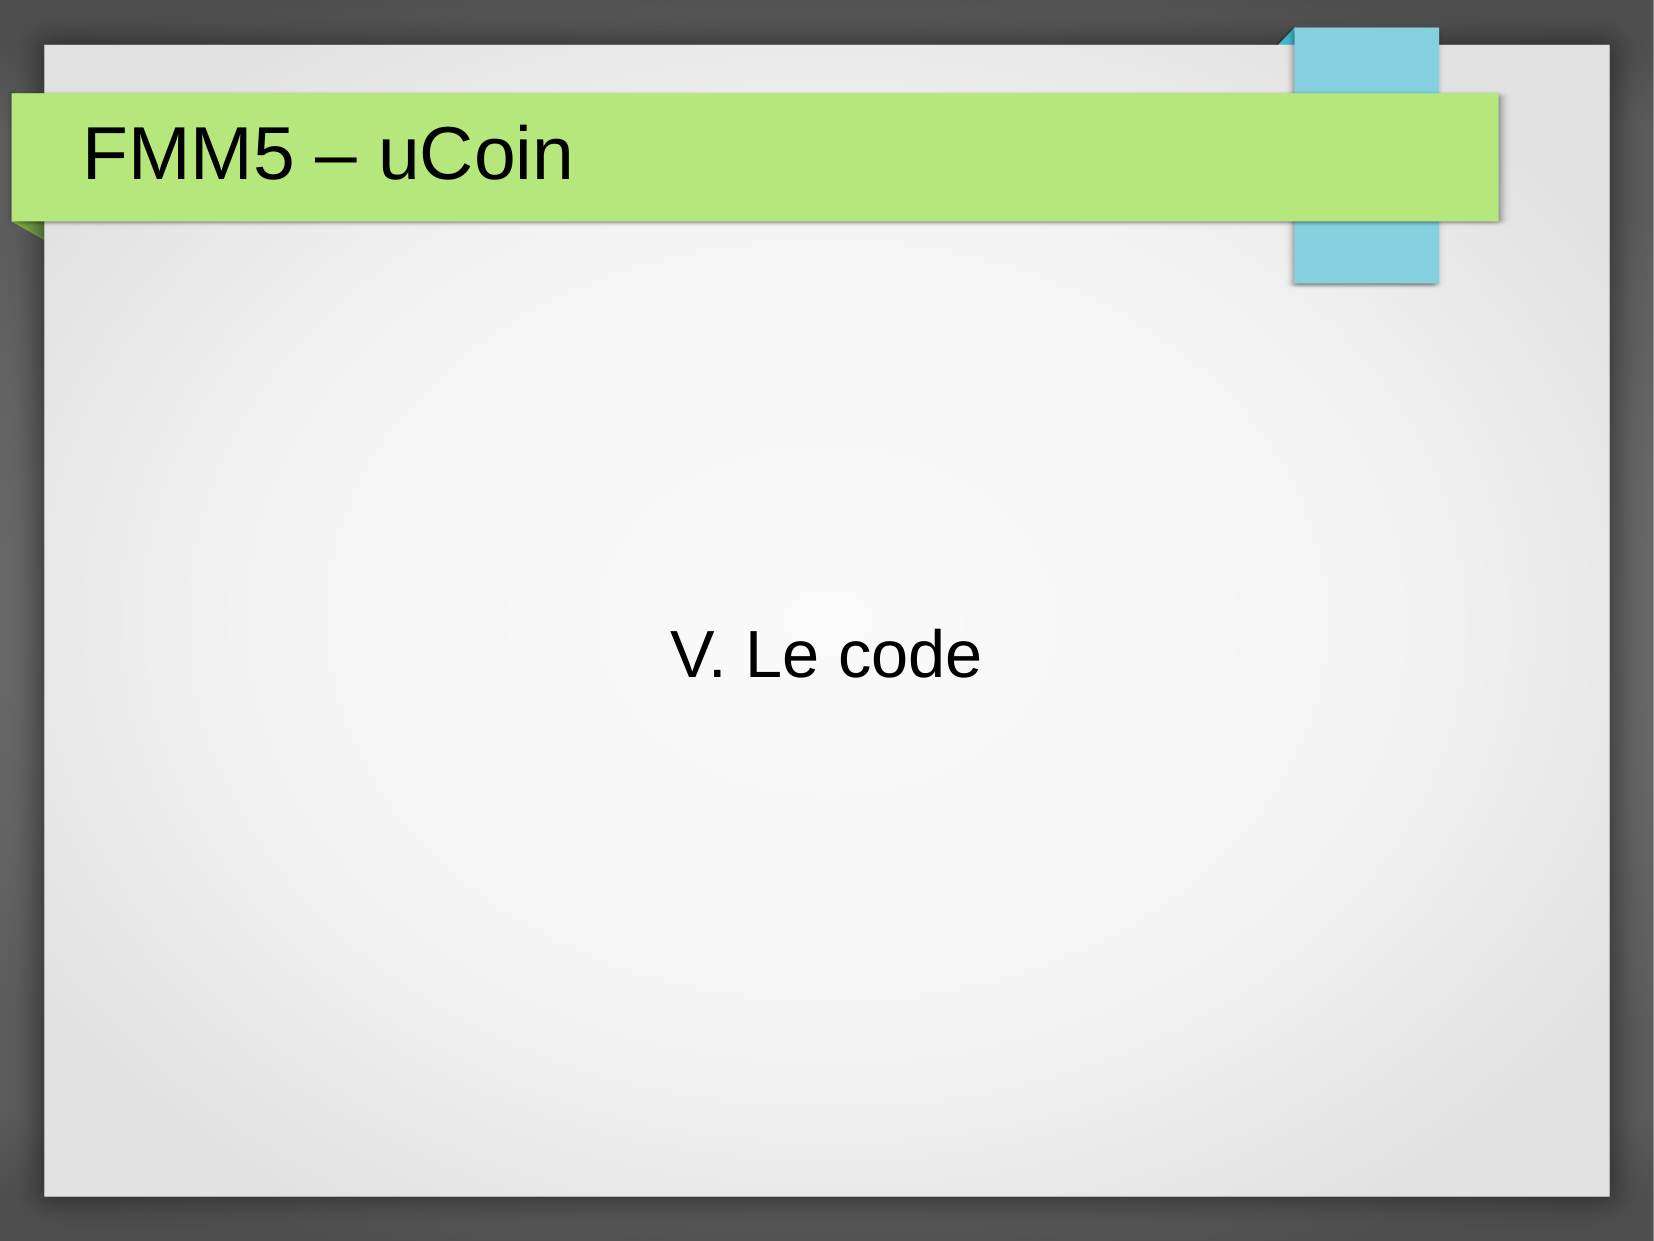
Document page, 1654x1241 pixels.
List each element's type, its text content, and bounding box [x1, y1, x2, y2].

picture [0, 0, 1654, 1241]
title FMM5 – uCoin [82, 94, 1264, 213]
subtitle V. Le code [82, 295, 1571, 1015]
